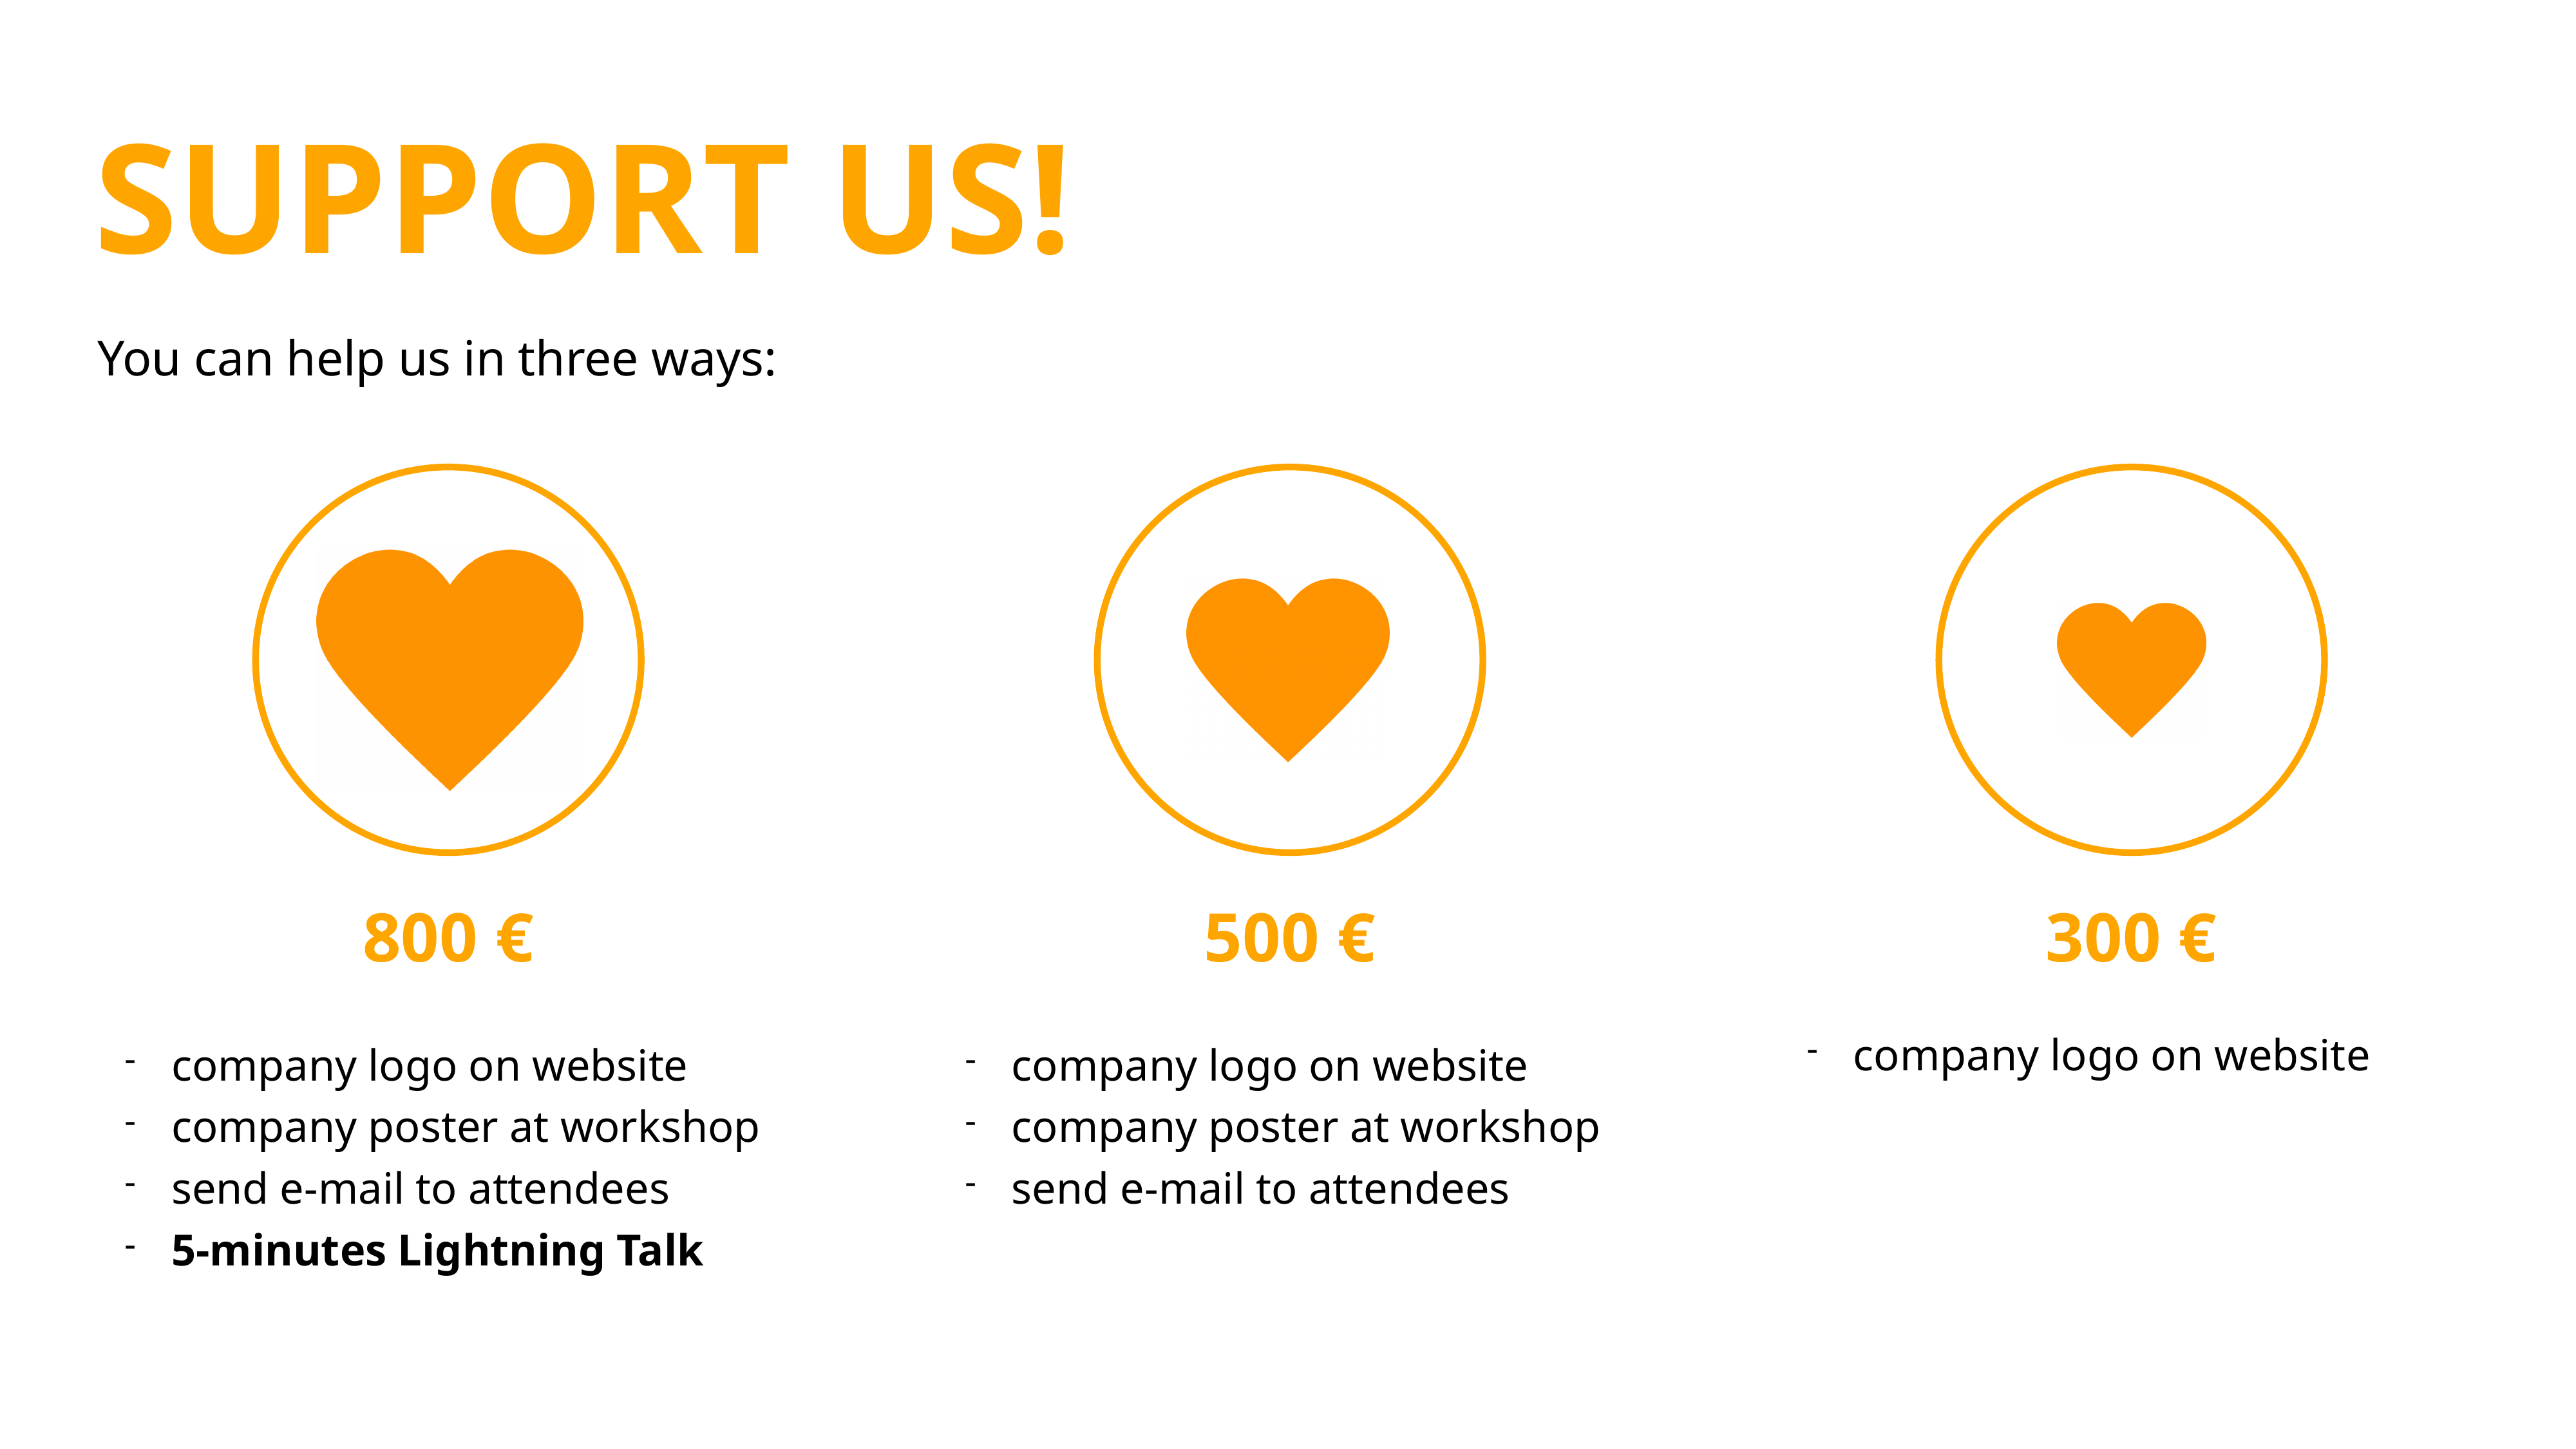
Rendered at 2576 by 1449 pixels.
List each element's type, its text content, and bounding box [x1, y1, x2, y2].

picture [316, 549, 583, 791]
text_box company logo on website [2094, 1050, 2107, 1068]
text_box You can help us in three ways: [91, 322, 1210, 391]
picture [1186, 578, 1390, 762]
text_box 300 € [2040, 889, 2223, 981]
text_box company logo on website company poster at workshop send e-mail to attendees [965, 1027, 1615, 1213]
text_box 800 € [357, 889, 540, 981]
text_box 500 € [1198, 889, 1381, 981]
picture [2057, 603, 2206, 738]
text_box company logo on website [1806, 1027, 2457, 1079]
title SUPPORT US! [94, 71, 2313, 314]
text_box company logo on website company poster at workshop send e-mail to attendees 5-minutes Lightning Talk [124, 1027, 775, 1275]
text_box company logo on website [1947, 1050, 1960, 1068]
